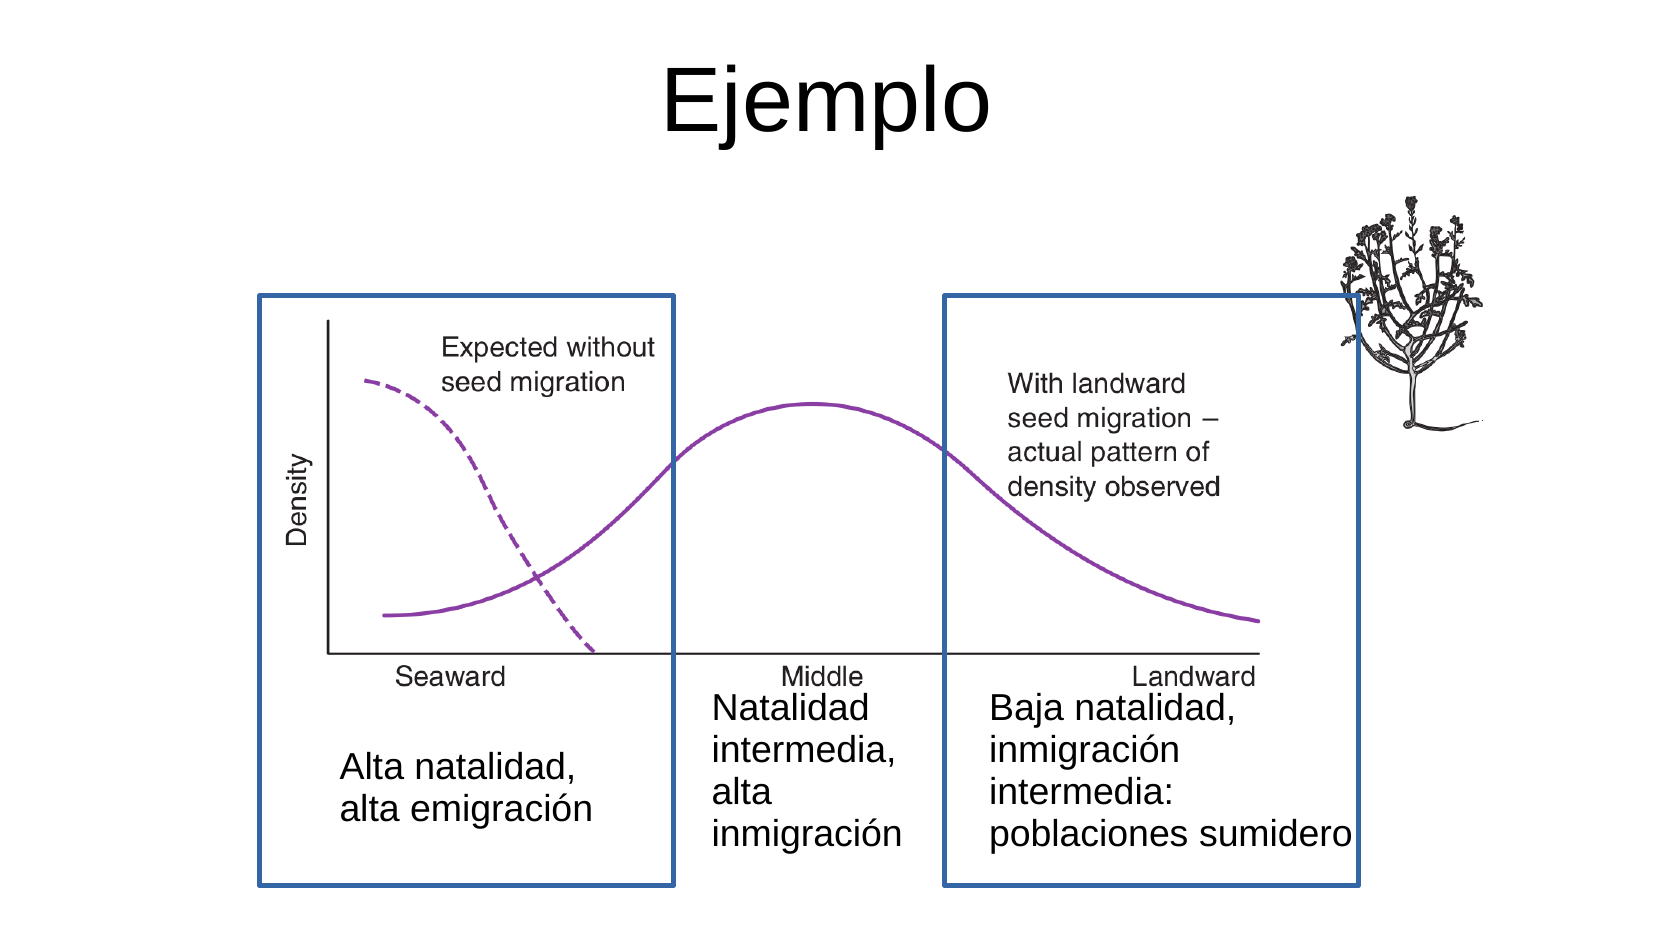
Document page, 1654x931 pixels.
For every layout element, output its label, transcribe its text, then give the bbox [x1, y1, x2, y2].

text_box Natalidad intermedia, alta inmigración [696, 679, 945, 862]
text_box Baja natalidad, inmigración intermedia: poblaciones sumidero [974, 679, 1388, 931]
title Ejemplo [82, 21, 1571, 178]
picture [266, 177, 1536, 717]
picture [266, 298, 671, 717]
picture [947, 298, 1356, 717]
text_box Alta natalidad, alta emigración [324, 738, 621, 837]
